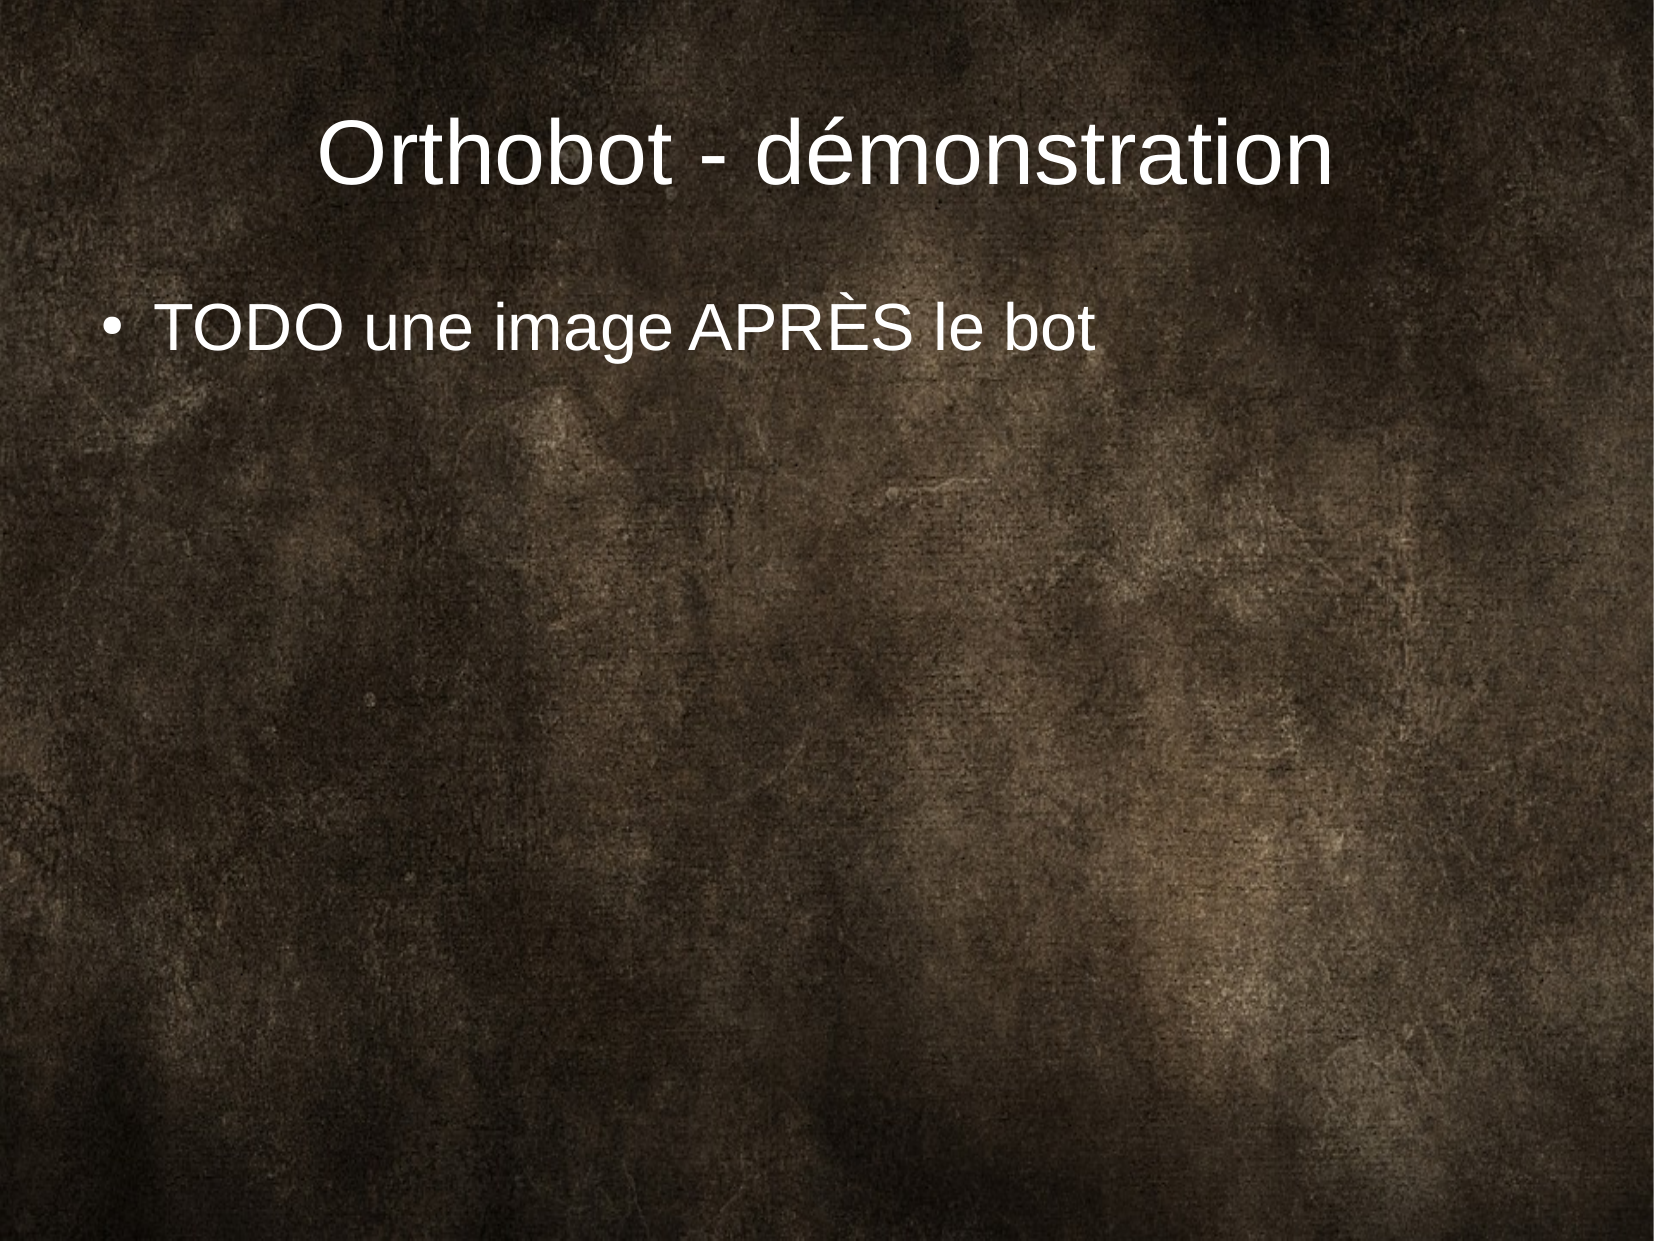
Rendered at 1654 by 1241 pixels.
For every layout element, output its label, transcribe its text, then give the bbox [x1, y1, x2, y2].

title Orthobot - démonstration [82, 49, 1571, 257]
picture [0, 0, 1654, 1241]
list TODO une image APRÈS le bot [82, 290, 1571, 1010]
